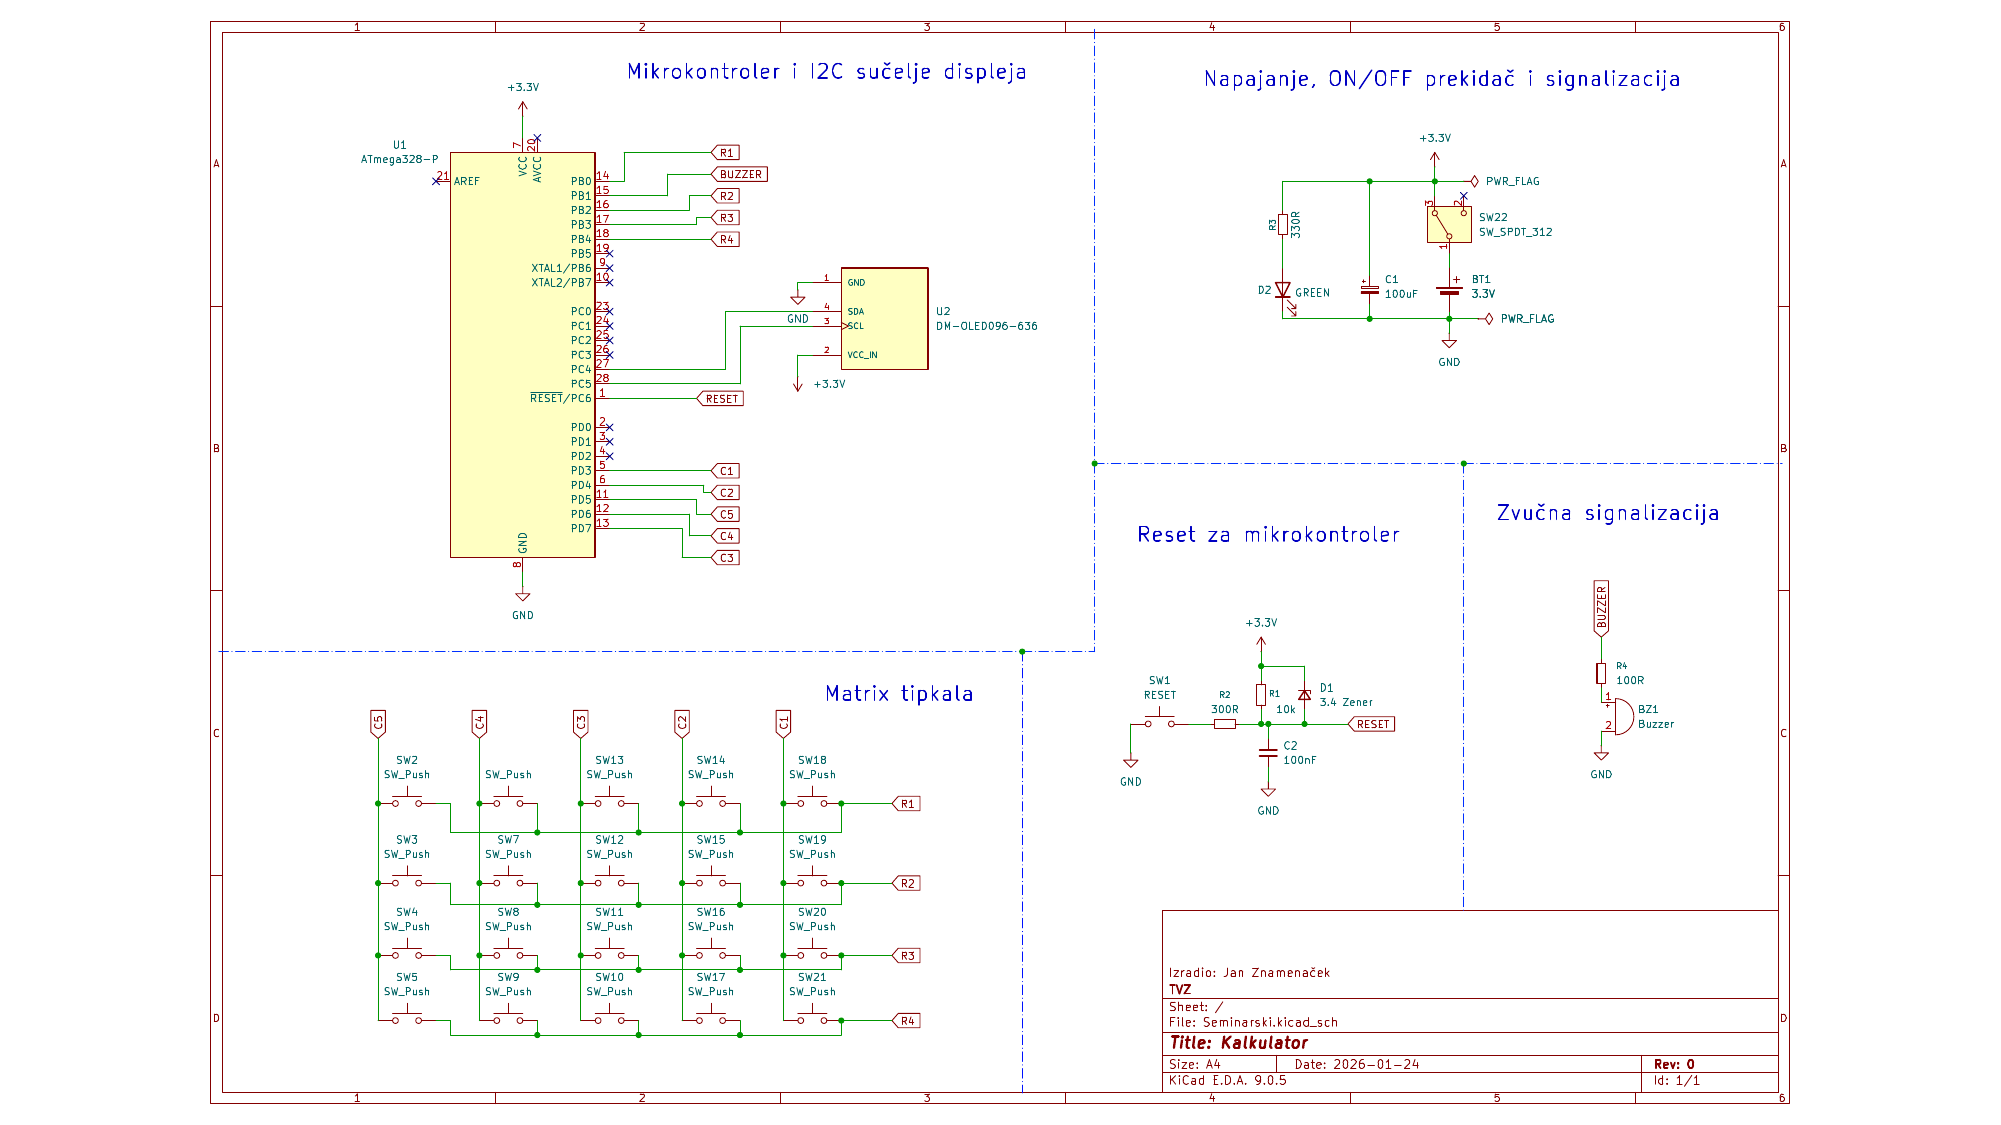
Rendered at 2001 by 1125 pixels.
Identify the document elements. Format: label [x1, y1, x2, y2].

picture [152, 0, 1848, 1125]
